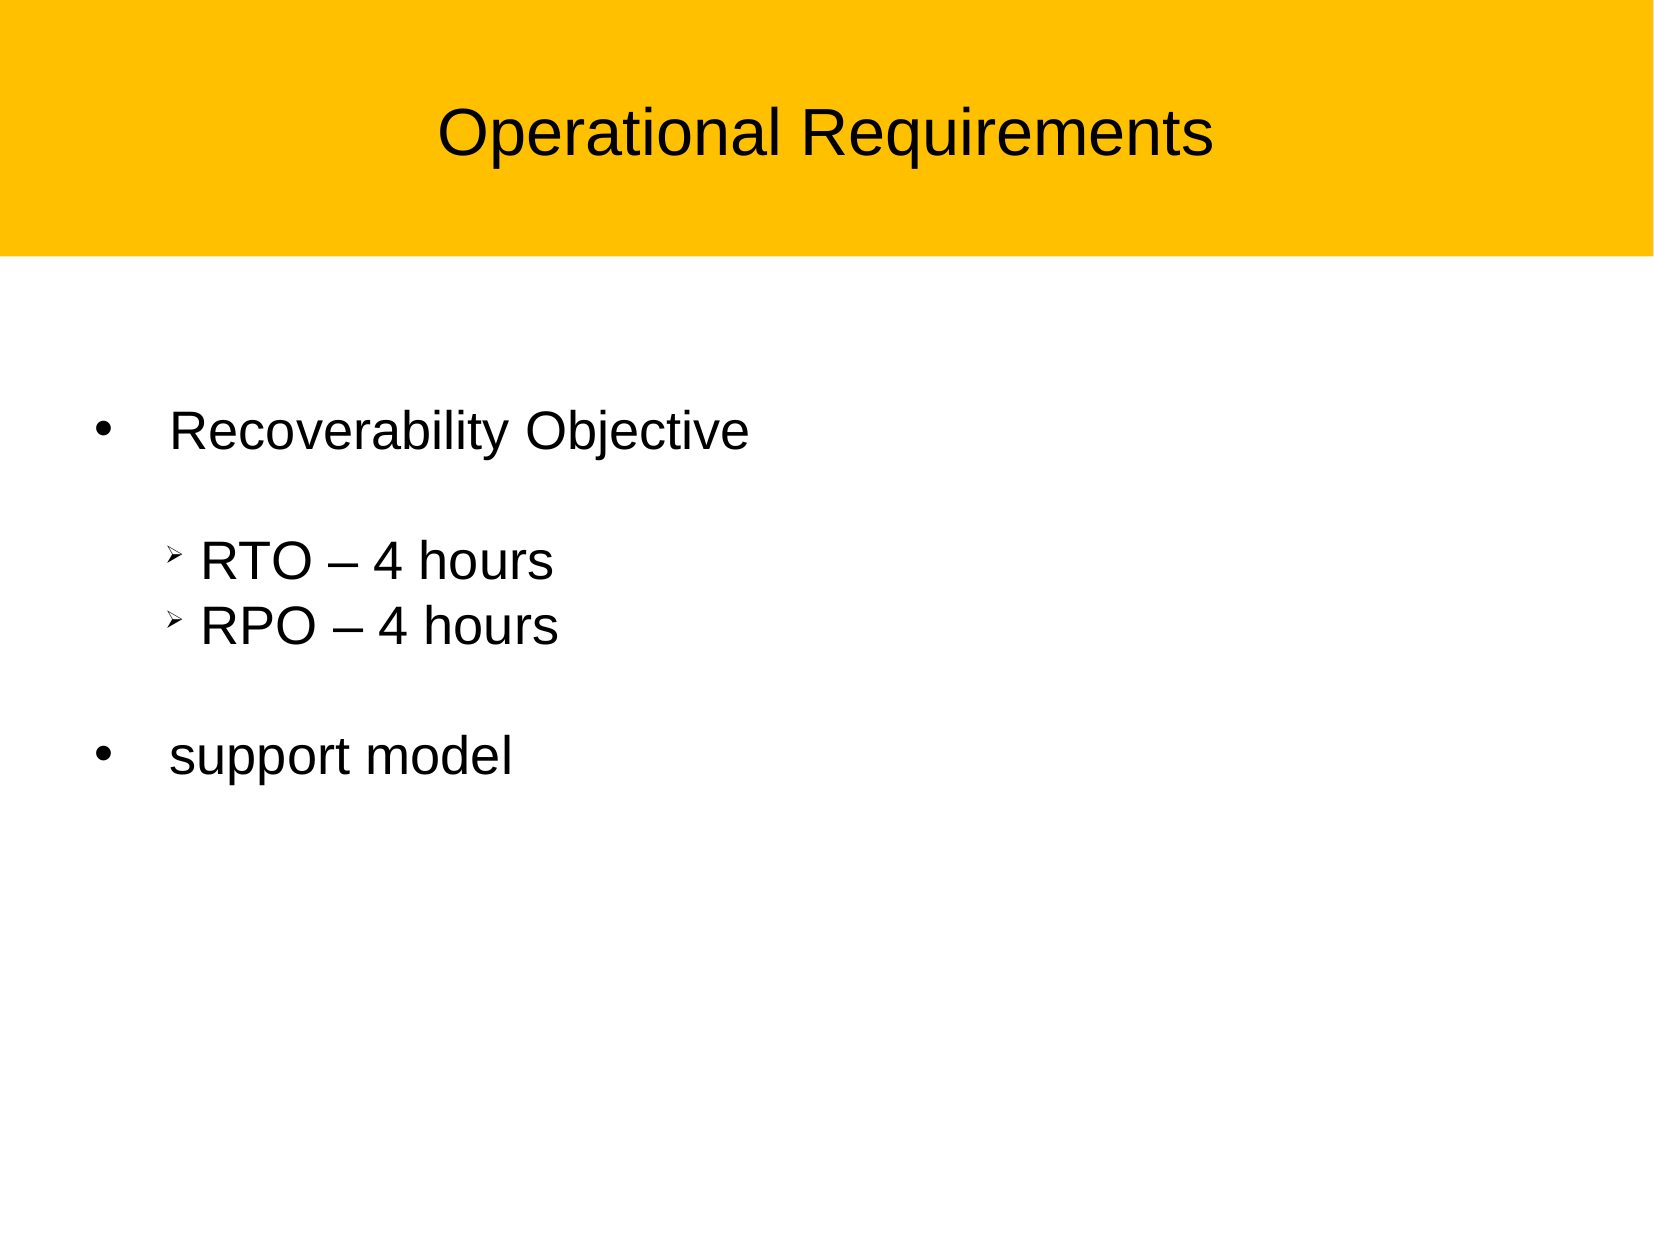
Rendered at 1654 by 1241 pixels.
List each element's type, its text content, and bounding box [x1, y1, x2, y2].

text_box Operational Requirements [0, 0, 1654, 257]
text_box Recoverability Objective RTO – 4 hours RPO – 4 hours support model [94, 257, 1583, 910]
